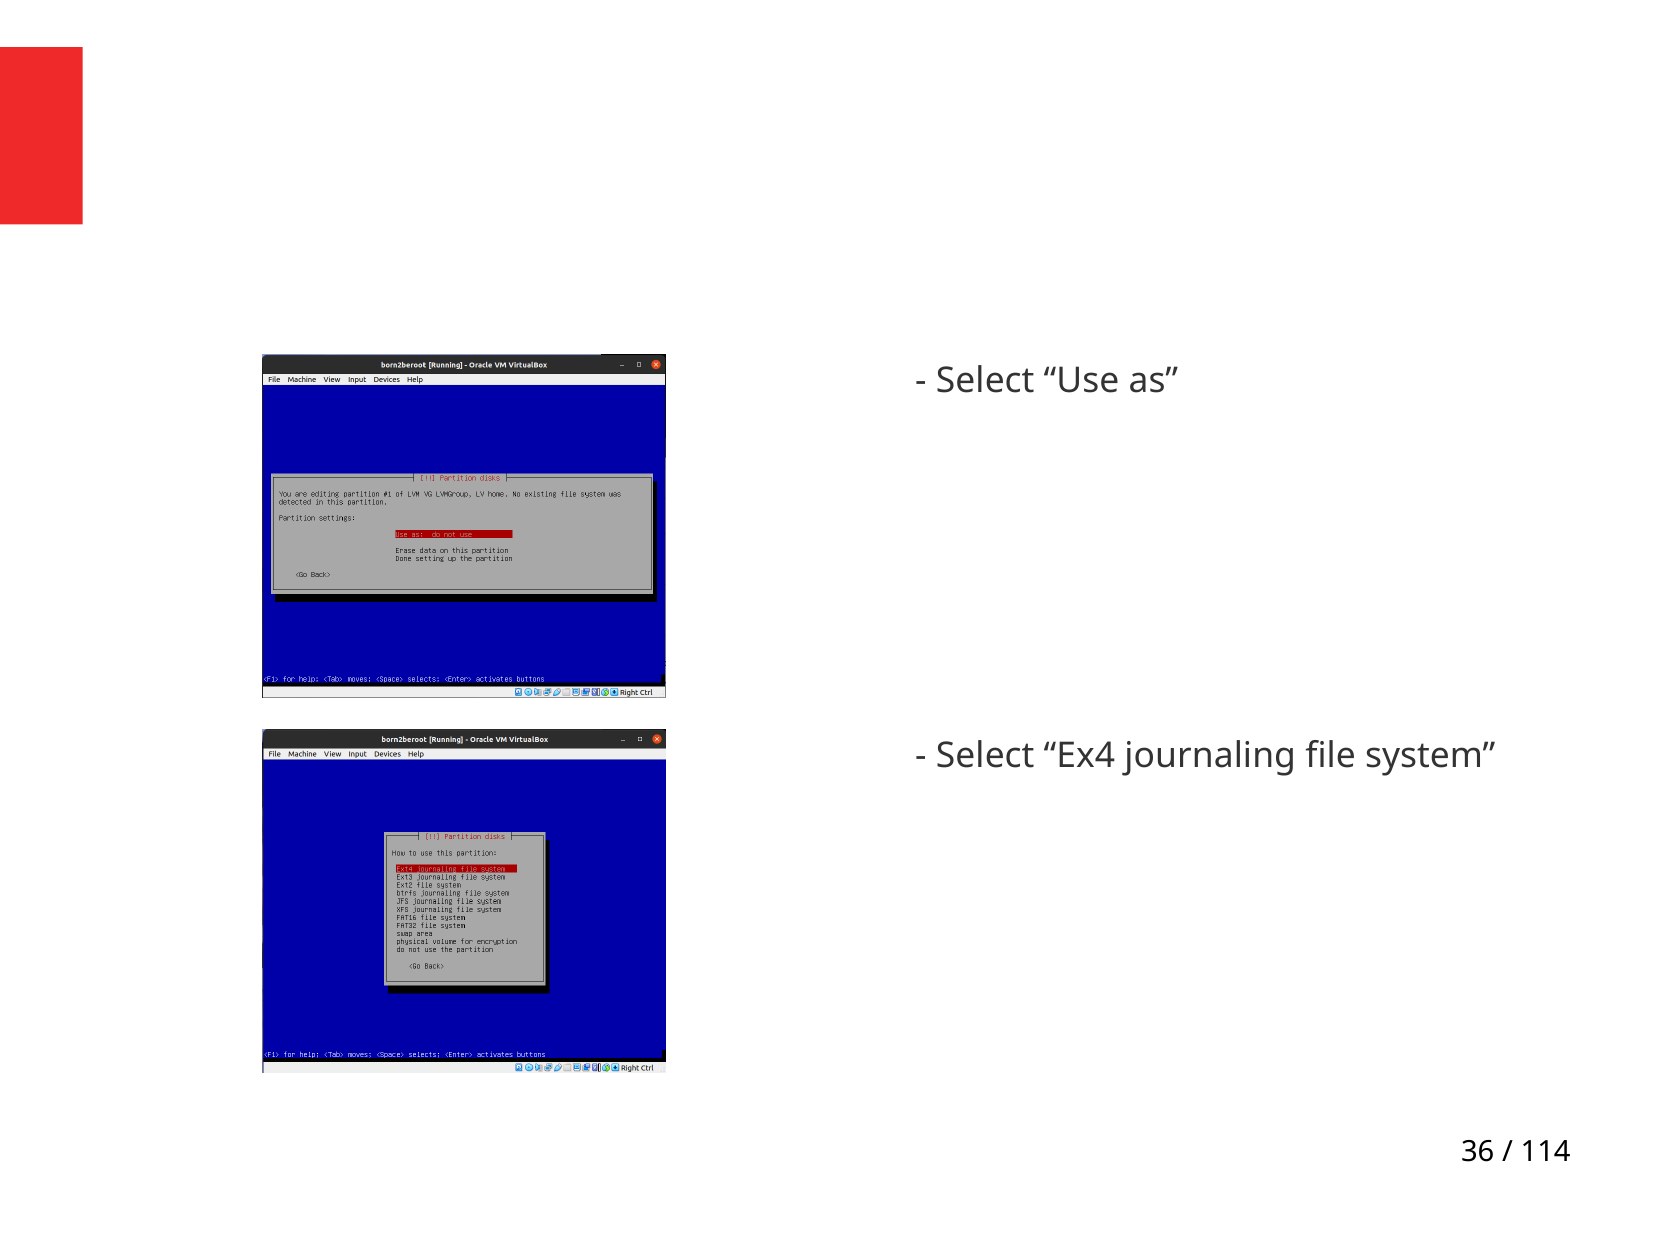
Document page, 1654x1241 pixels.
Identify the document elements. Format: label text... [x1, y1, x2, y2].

picture [262, 729, 666, 1074]
picture [262, 354, 666, 698]
list - Select “Use as” [844, 354, 1536, 698]
list - Select “Ex4 journaling file system” [844, 730, 1536, 1074]
